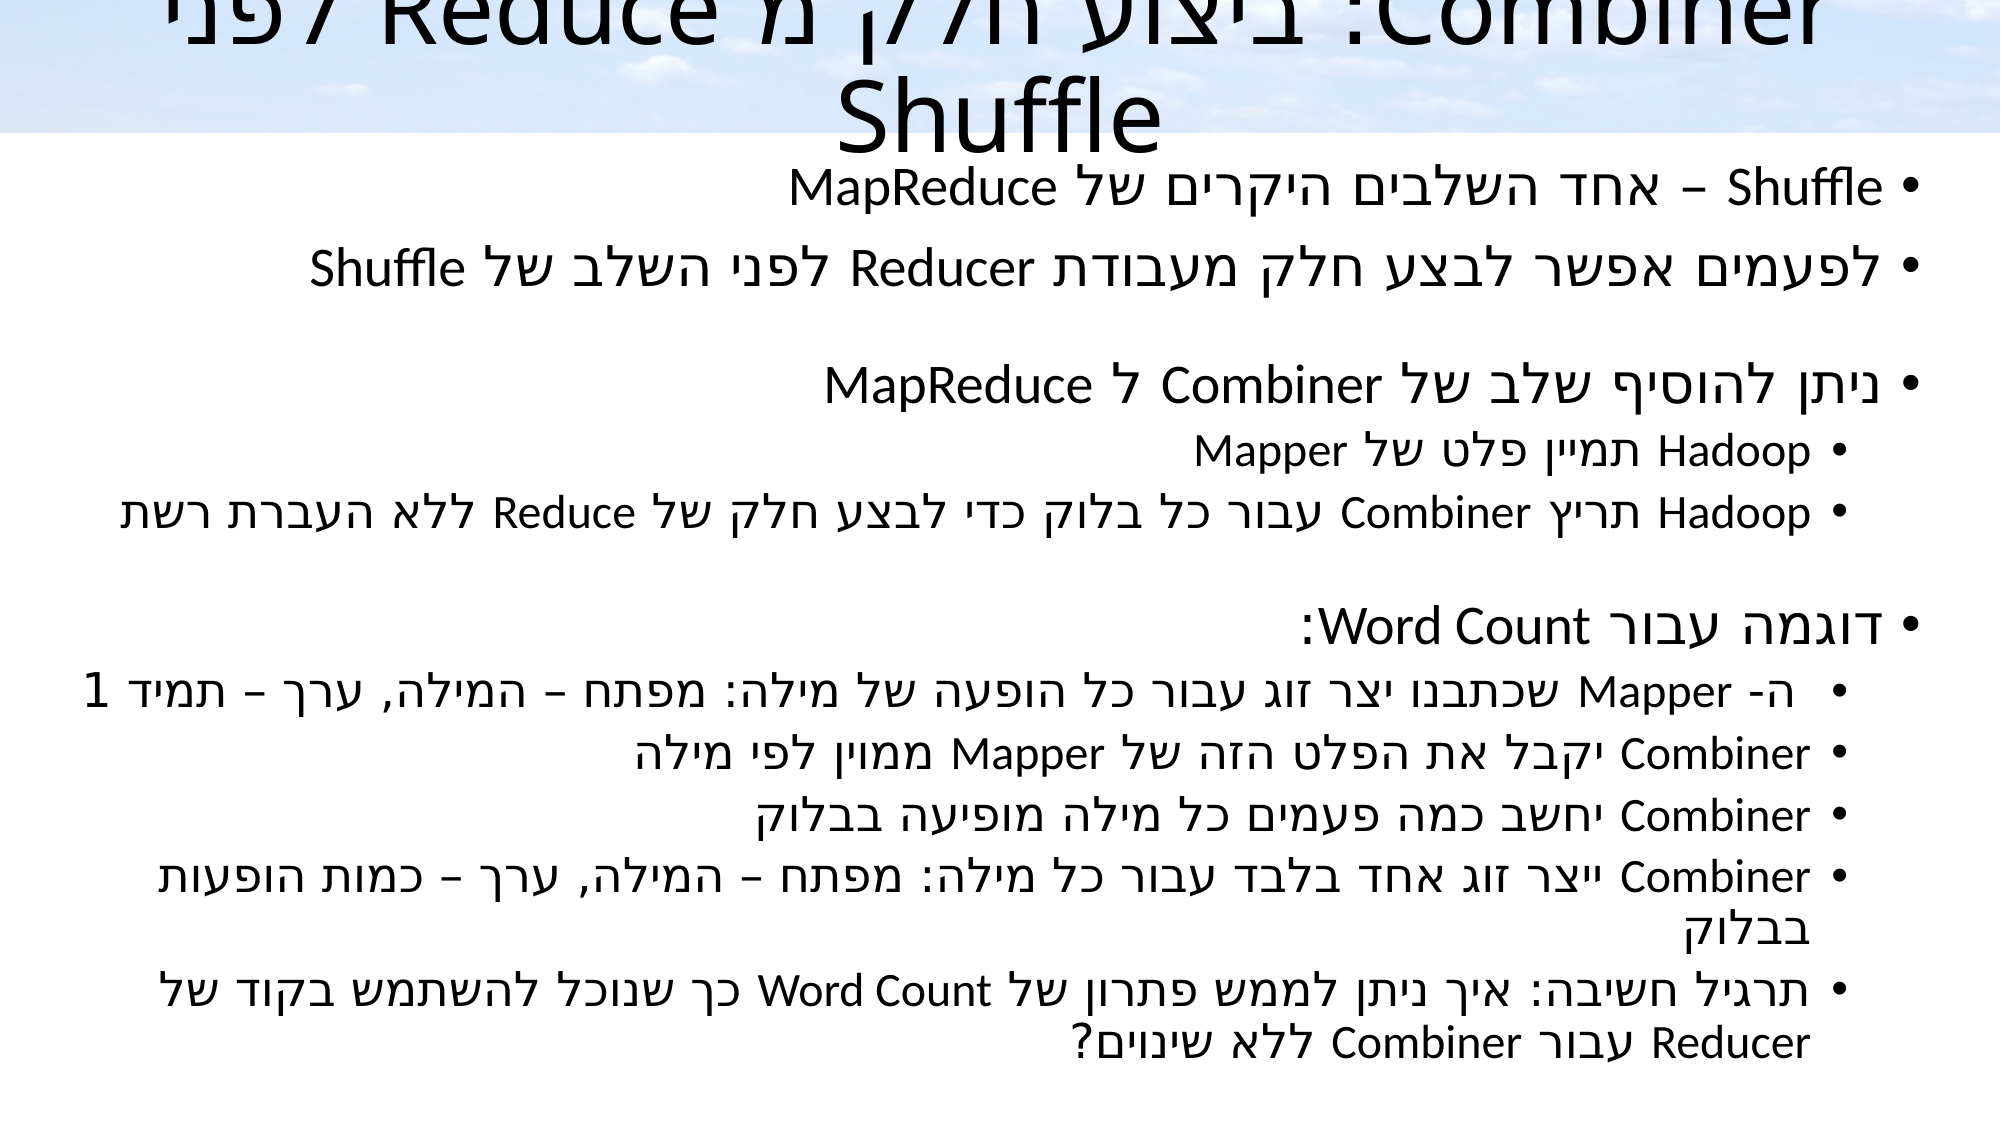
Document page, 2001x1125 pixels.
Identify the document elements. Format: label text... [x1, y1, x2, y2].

list Shuffle – אחד השלבים היקרים של MapReduce לפעמים אפשר לבצע חלק מעבודת Reducer לפני השלב של Shuffle ניתן להוסיף שלב של Combiner ל MapReduce Hadoop תמיין פלט של Mapper Hadoop תריץ Combiner עבור כל בלוק כדי לבצע חלק של Reduce ללא העברת רשת דוגמה עבור Word Count: ה- Mapper שכתבנו יצר זוג עבור כל הופעה של מילה: מפתח – המילה, ערך – תמיד 1 Combiner יקבל את הפלט הזה של Mapper ממוין לפי מילה Combiner יחשב כמה פעמים כל מילה מופיעה בבלוק Combiner ייצר זוג אחד בלבד עבור כל מילה: מפתח – המילה, ערך – כמות הופעות בבלוק תרגיל חשיבה: איך ניתן לממש פתרון של Word Count כך שנוכל להשתמש בקוד של Reducer עבור Combiner ללא שינוים? [65, 149, 1935, 1108]
title Combiner: ביצוע חלק מ Reduce לפני Shuffle [0, 0, 2000, 133]
